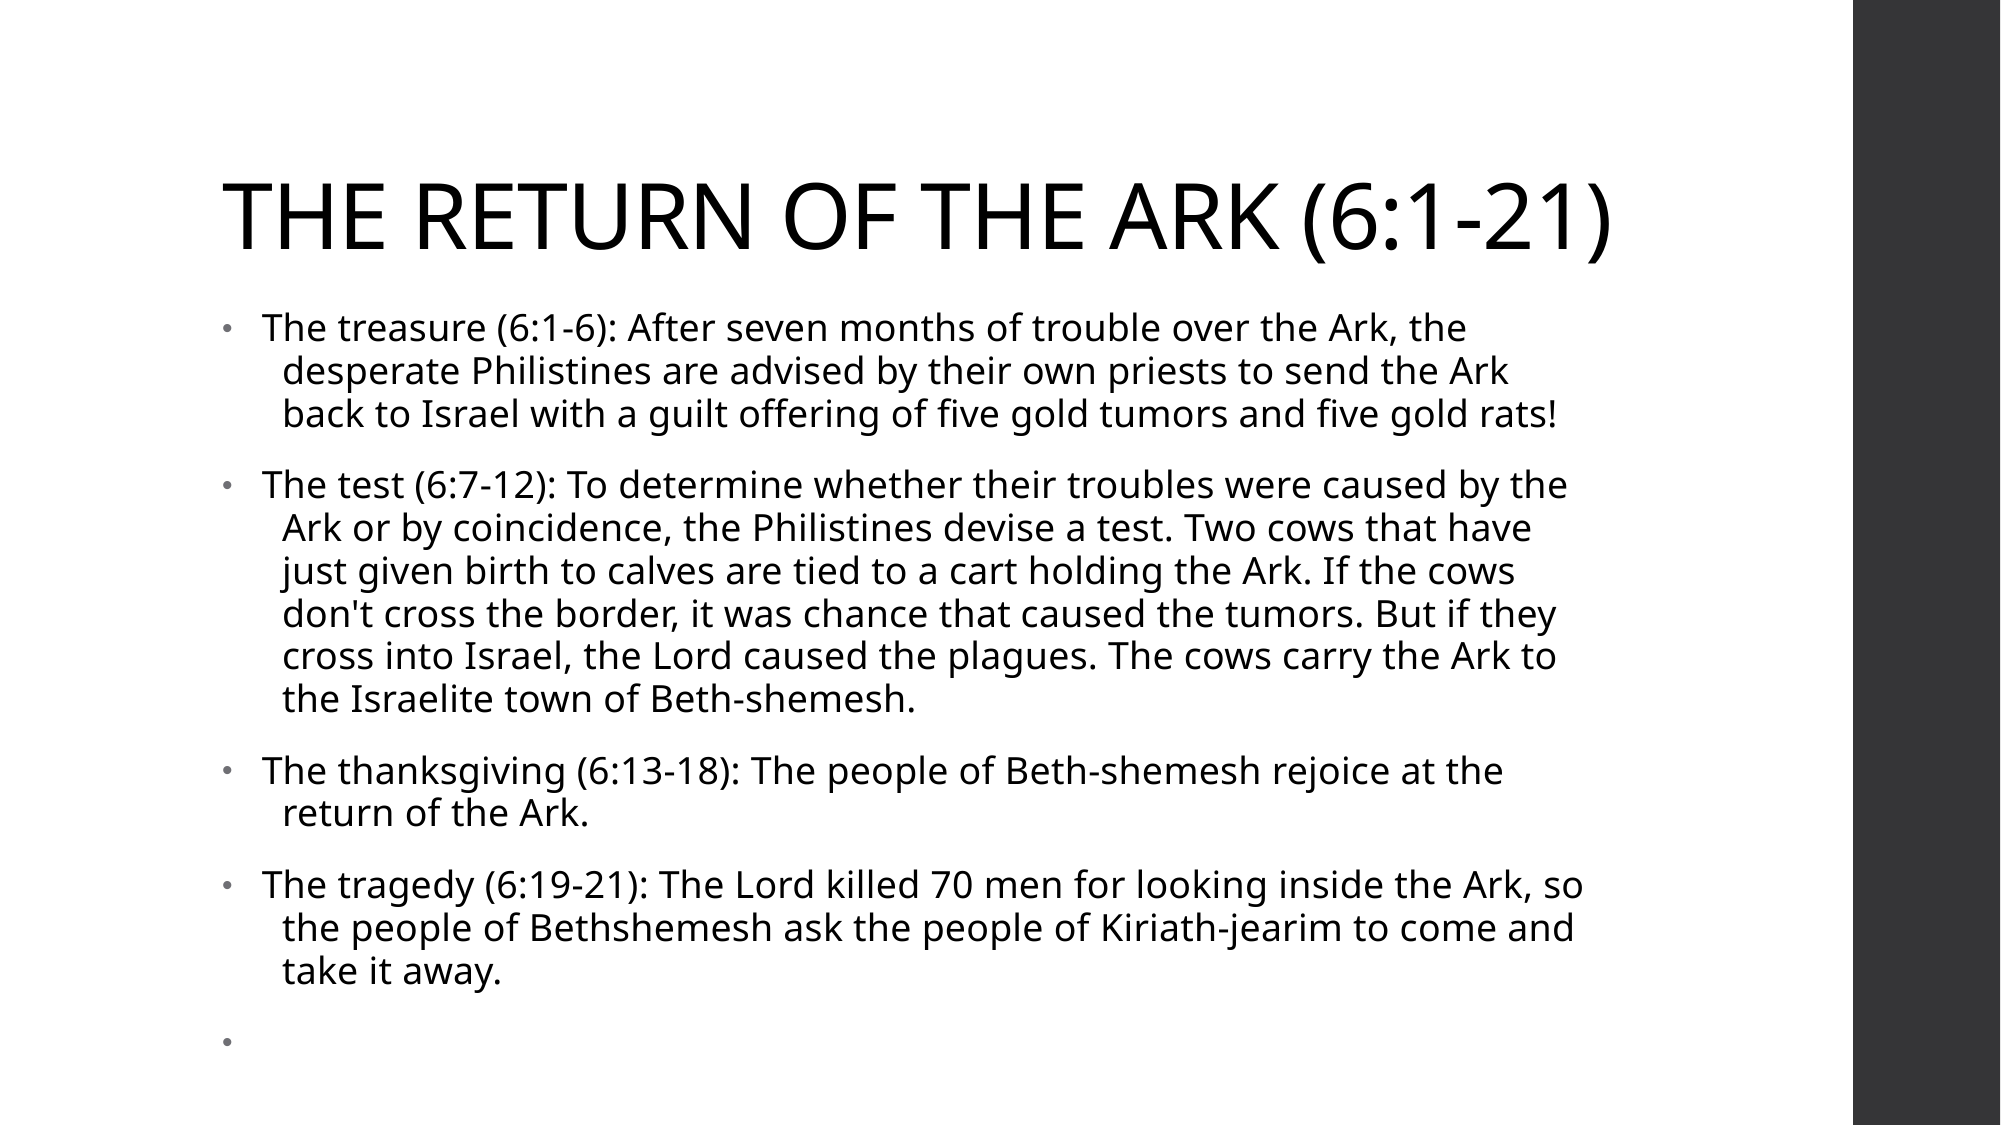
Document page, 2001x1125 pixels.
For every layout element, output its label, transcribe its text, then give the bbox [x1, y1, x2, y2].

list The treasure (6:1-6): After seven months of trouble over the Ark, the desperate Philistines are advised by their own priests to send the Ark back to Israel with a guilt offering of five gold tumors and five gold rats! The test (6:7-12): To determine whether their troubles were caused by the Ark or by coincidence, the Philistines devise a test. Two cows that have just given birth to calves are tied to a cart holding the Ark. If the cows don't cross the border, it was chance that caused the tumors. But if they cross into Israel, the Lord caused the plagues. The cows carry the Ark to the Israelite town of Beth-shemesh. The thanksgiving (6:13-18): The people of Beth-shemesh rejoice at the return of the Ark. The tragedy (6:19-21): The Lord killed 70 men for looking inside the Ark, so the people of Bethshemesh ask the people of Kiriath-jearim to come and take it away. [206, 299, 1617, 1014]
title THE RETURN OF THE ARK (6:1-21) [206, 60, 1797, 278]
